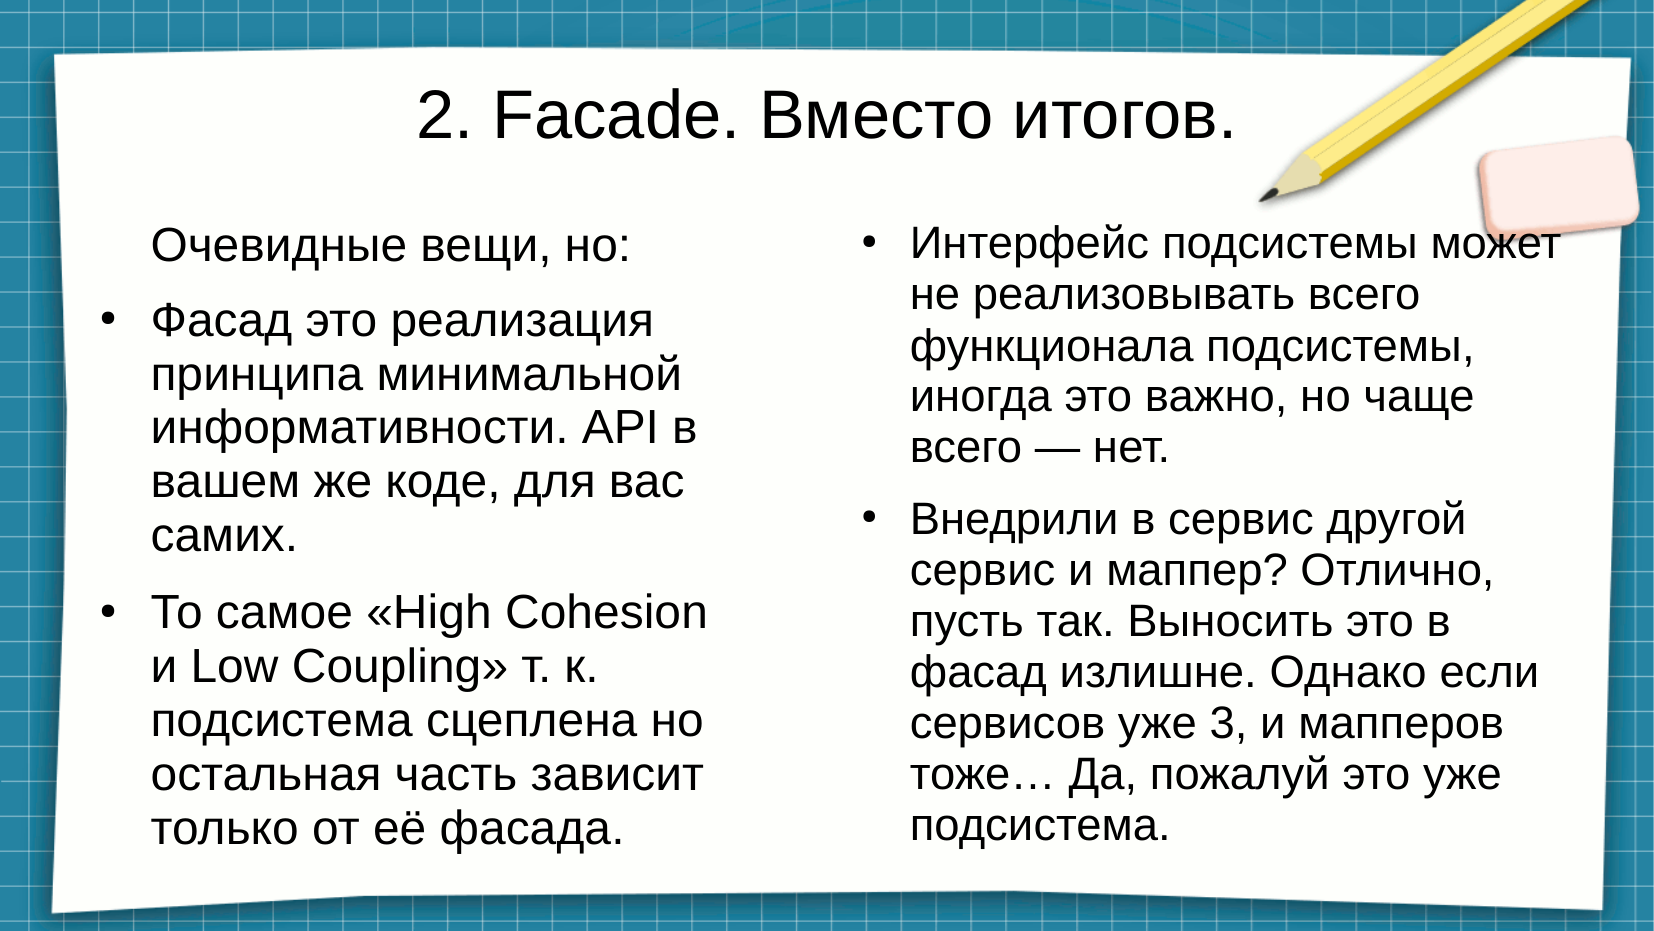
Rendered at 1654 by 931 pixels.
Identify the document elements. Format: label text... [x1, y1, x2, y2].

picture [0, 0, 1654, 931]
list Интерфейс подсистемы может не реализовывать всего функционала подсистемы, иногда это важно, но чаще всего — нет. Внедрили в сервис другой сервис и маппер? Отлично, пусть так. Выносить это в фасад излишне. Однако если сервисов уже 3, и мапперов тоже… Да, пожалуй это уже подсистема. [845, 217, 1572, 857]
title 2. Facade. Вместо итогов. [82, 37, 1571, 193]
list Очевидные вещи, но: Фасад это реализация принципа минимальной информативности. API в вашем же коде, для вас самих. То самое «High Cohesion и Low Coupling» т. к. подсистема сцеплена но остальная часть зависит только от её фасада. [82, 217, 809, 857]
